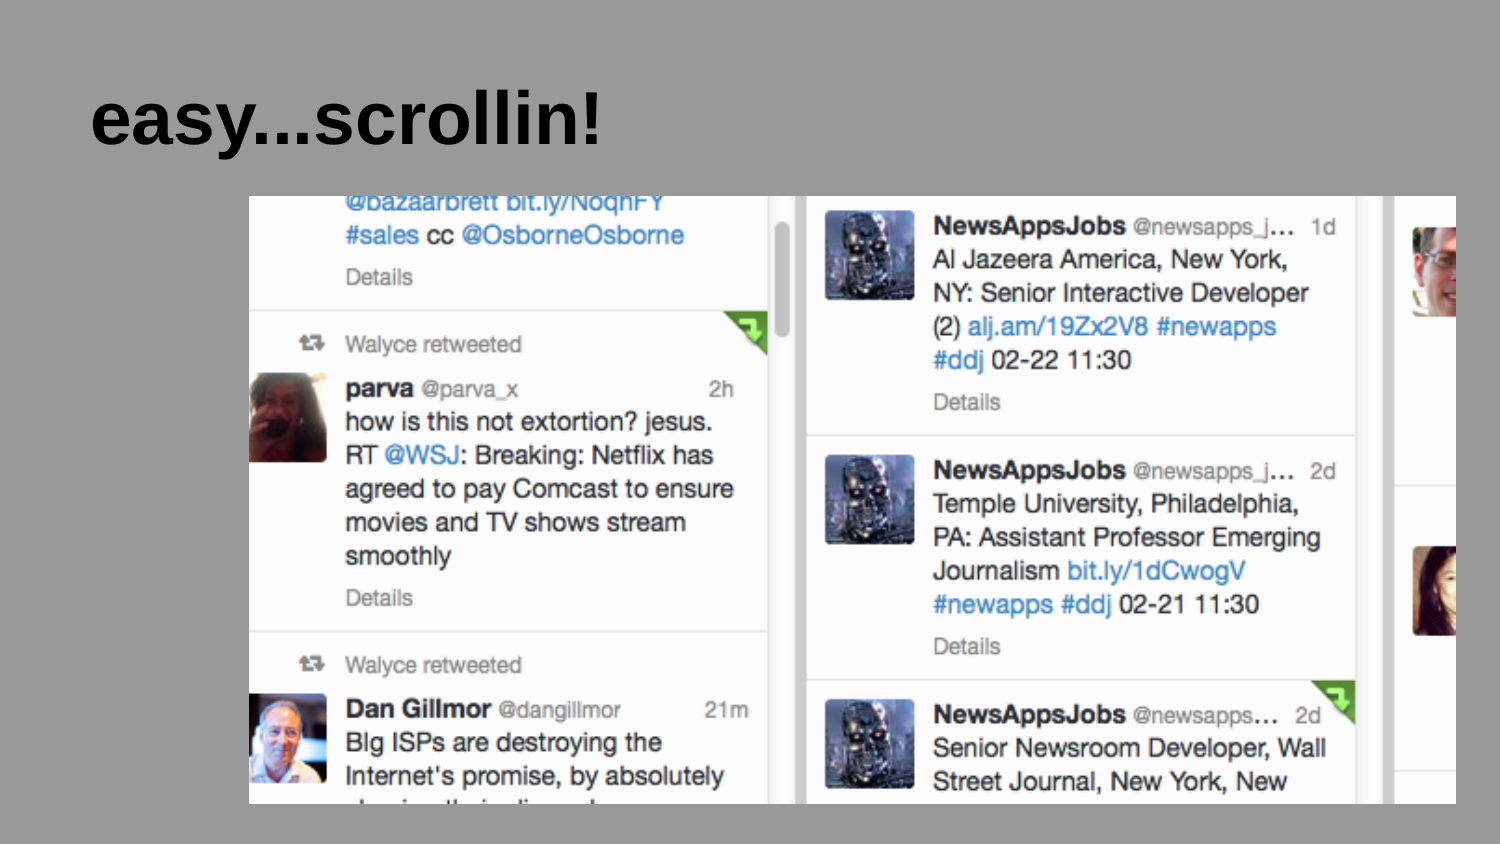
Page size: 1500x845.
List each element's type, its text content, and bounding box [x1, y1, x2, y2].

title easy...scrollin! [75, 33, 1425, 175]
picture [249, 196, 1456, 804]
